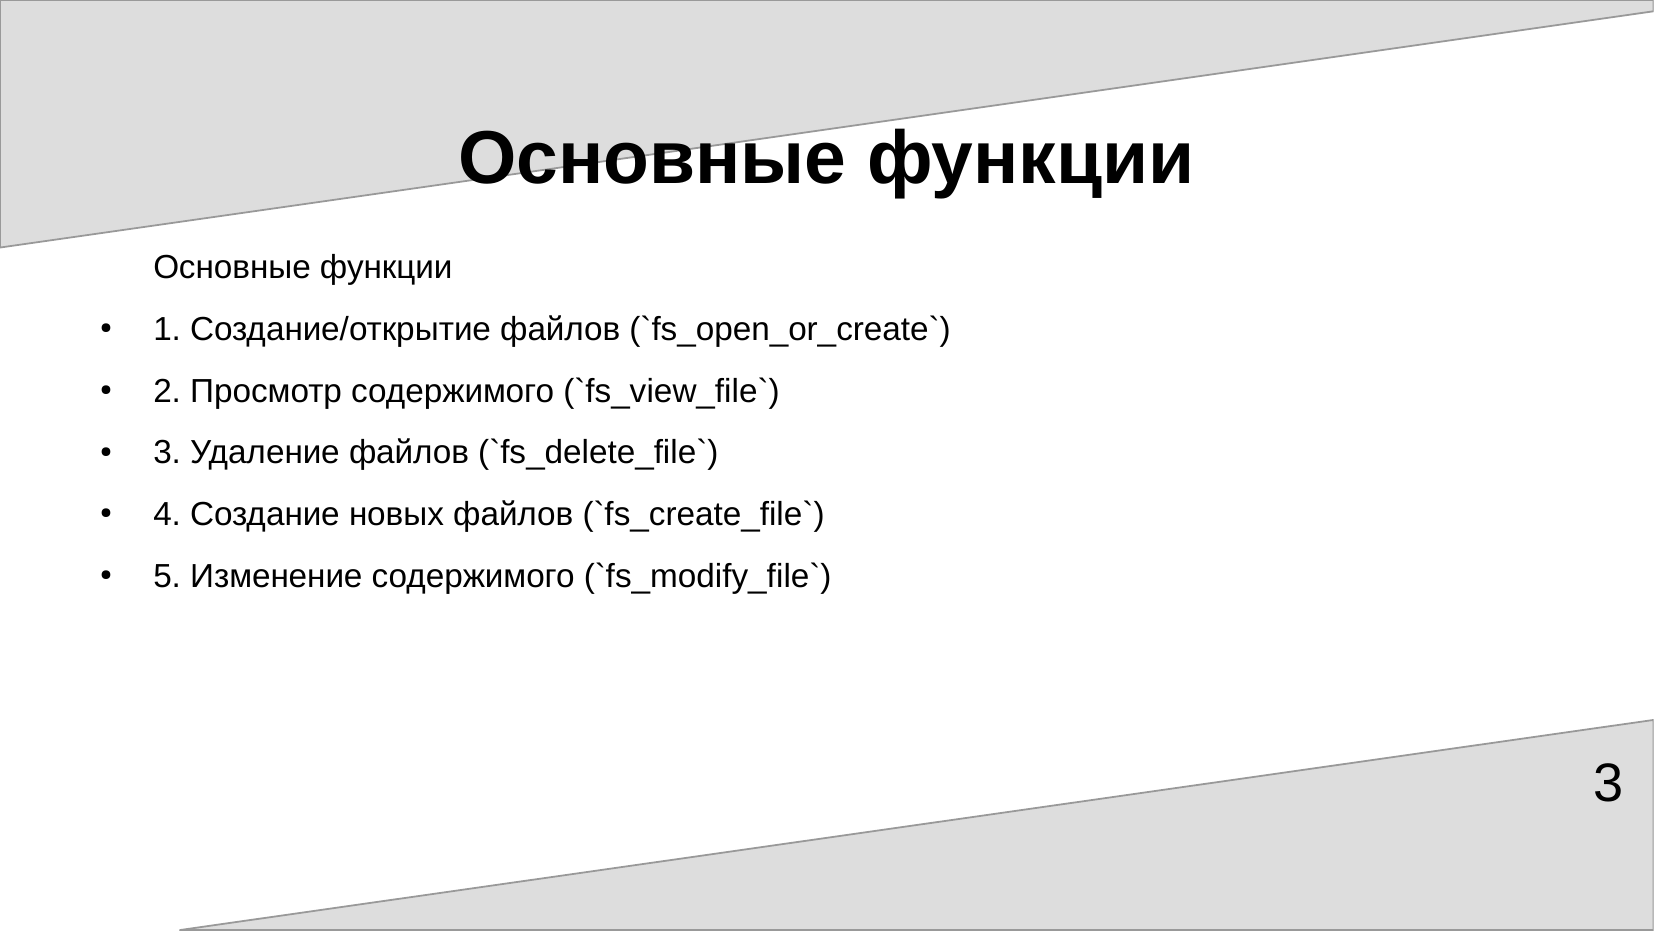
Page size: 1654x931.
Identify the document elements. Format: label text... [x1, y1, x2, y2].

title Основные функции [88, 79, 1565, 236]
list Основные функции 1. Создание/открытие файлов (`fs_open_or_create`) 2. Просмотр содержимого (`fs_view_file`) 3. Удаление файлов (`fs_delete_file`) 4. Создание новых файлов (`fs_create_file`) 5. Изменение содержимого (`fs_modify_file`) [82, 248, 1538, 789]
